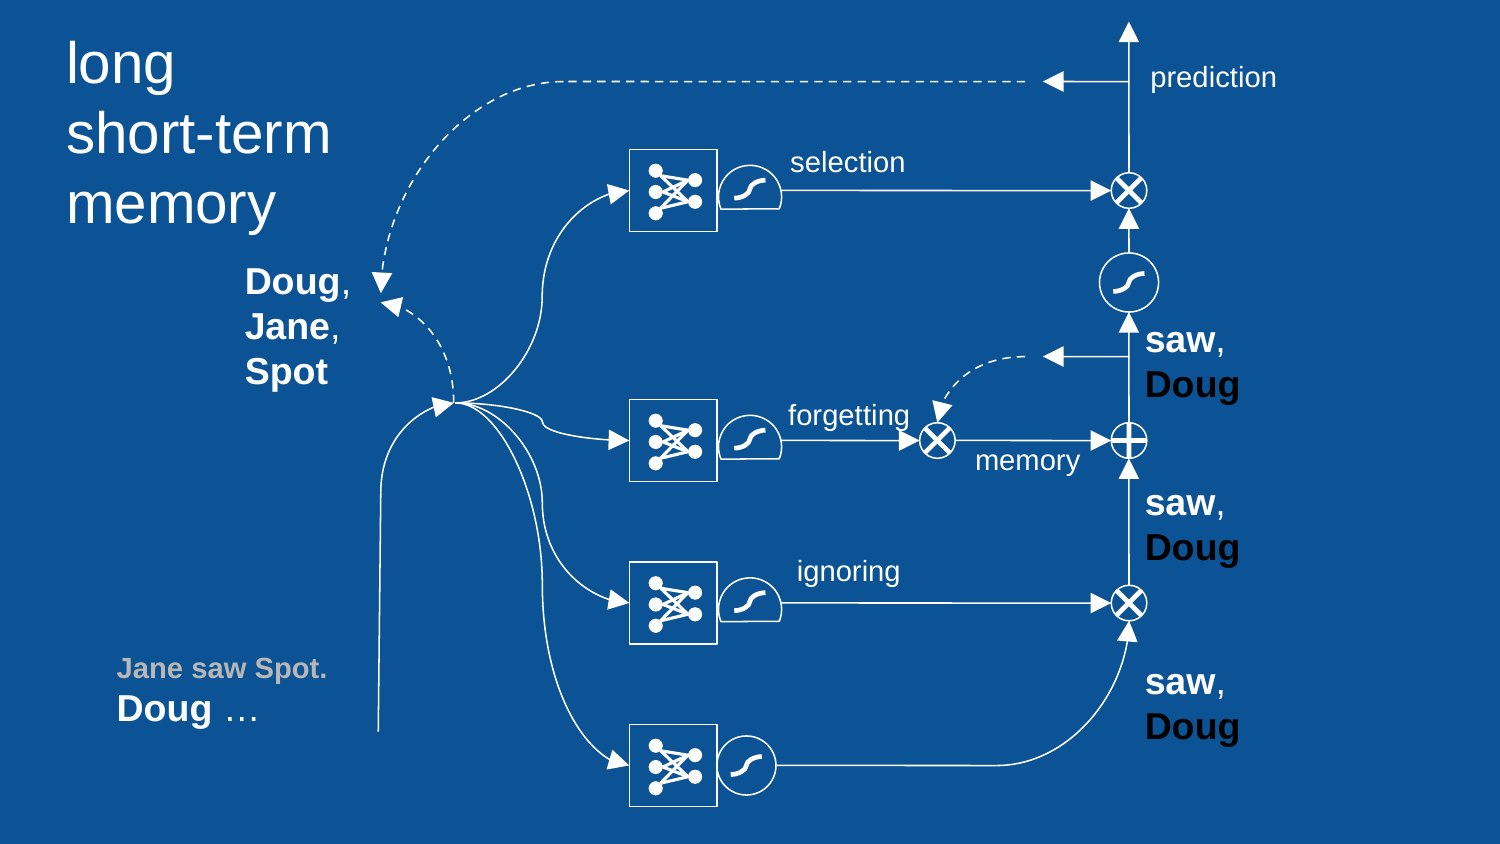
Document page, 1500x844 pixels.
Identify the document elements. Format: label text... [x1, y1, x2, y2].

text_box [688, 748, 703, 763]
text_box [648, 434, 663, 450]
text_box [648, 781, 663, 796]
text_box [688, 607, 703, 622]
text_box [648, 456, 663, 471]
text_box [648, 759, 663, 775]
text_box [688, 173, 703, 188]
text_box [648, 413, 663, 428]
text_box forgetting [773, 380, 930, 447]
title long short-term memory [51, 10, 396, 427]
text_box Doug, Jane, Spot [229, 242, 584, 360]
text_box saw, Doug [1129, 462, 1484, 581]
text_box memory [959, 426, 1099, 493]
text_box saw, Doug [1129, 300, 1484, 418]
text_box selection [775, 128, 925, 195]
text_box [648, 206, 663, 221]
text_box [688, 769, 703, 784]
text_box [648, 738, 663, 753]
text_box [688, 585, 703, 600]
text_box ignoring [781, 536, 921, 603]
text_box [648, 184, 663, 200]
text_box [688, 194, 703, 209]
text_box prediction [1135, 43, 1305, 110]
text_box Jane saw Spot. Doug … [101, 634, 456, 752]
text_box [648, 618, 663, 633]
text_box [688, 444, 703, 459]
text_box [648, 576, 663, 591]
text_box [648, 163, 663, 178]
text_box [688, 423, 703, 438]
text_box saw, Doug [1129, 642, 1484, 760]
text_box [648, 597, 663, 612]
